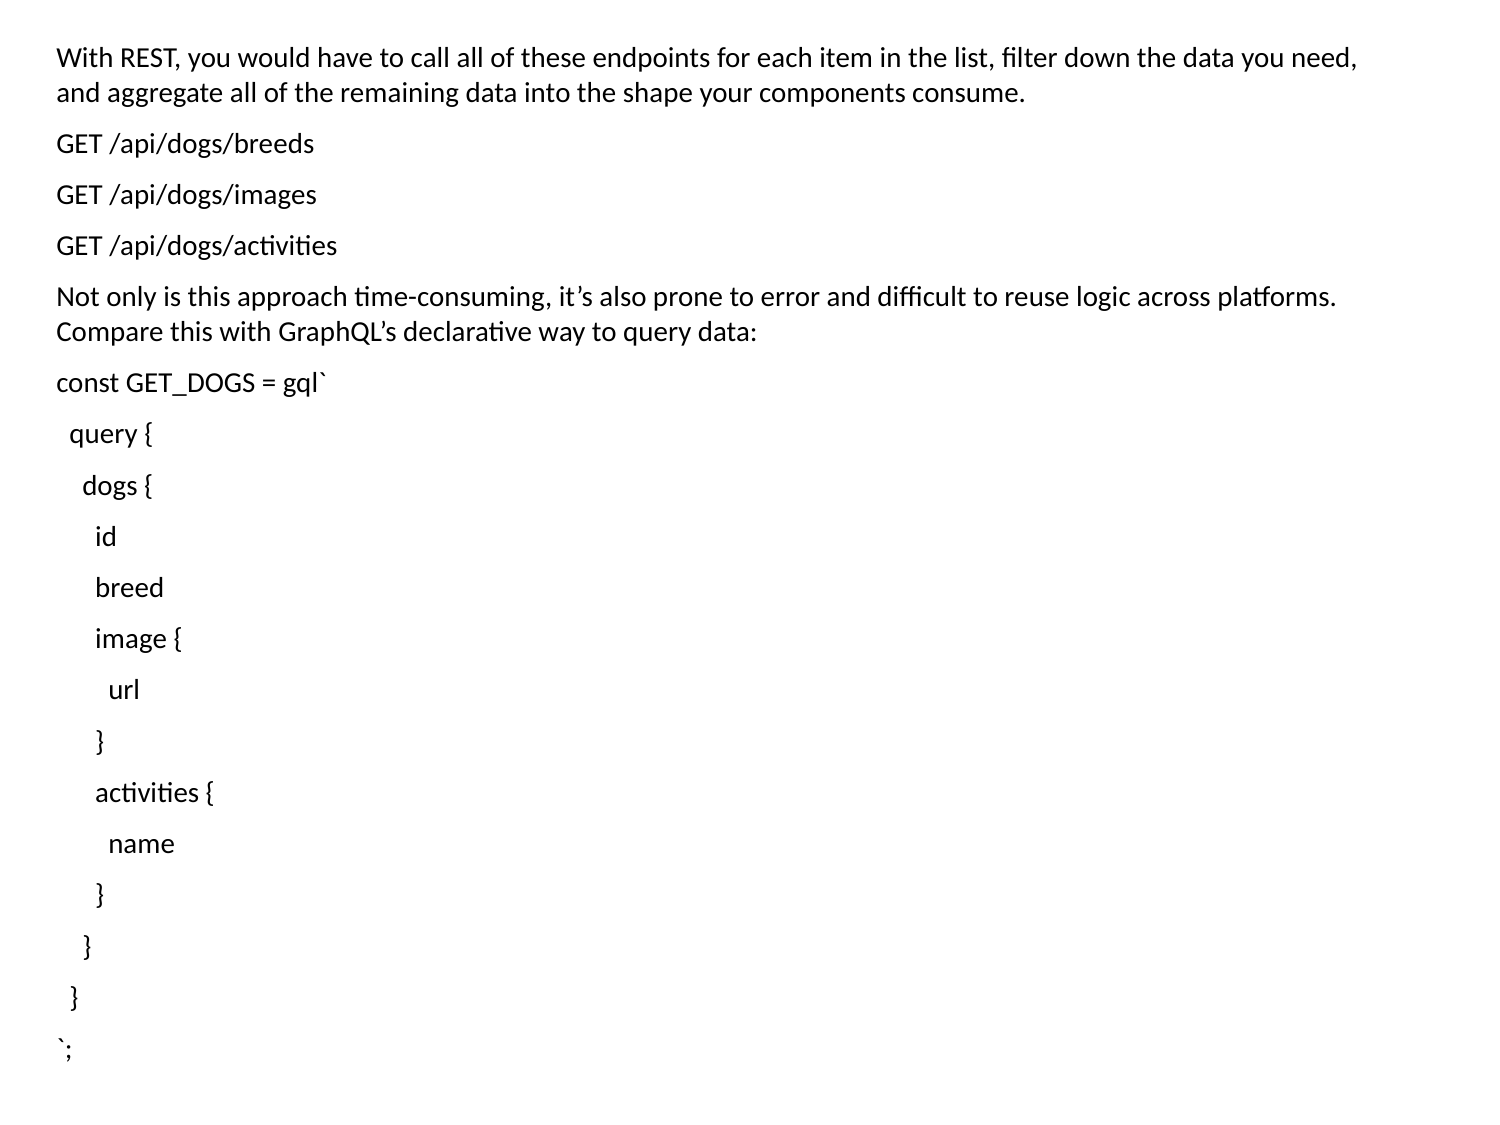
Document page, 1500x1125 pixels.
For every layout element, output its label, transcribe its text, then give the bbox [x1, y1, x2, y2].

list With REST, you would have to call all of these endpoints for each item in the list, filter down the data you need, and aggregate all of the remaining data into the shape your components consume. GET /api/dogs/breeds GET /api/dogs/images GET /api/dogs/activities Not only is this approach time-consuming, it’s also prone to error and difficult to reuse logic across platforms. Compare this with GraphQL’s declarative way to query data: const GET_DOGS = gql` query { dogs { id breed image { url } activities { name } } } `; [41, 30, 1426, 1083]
